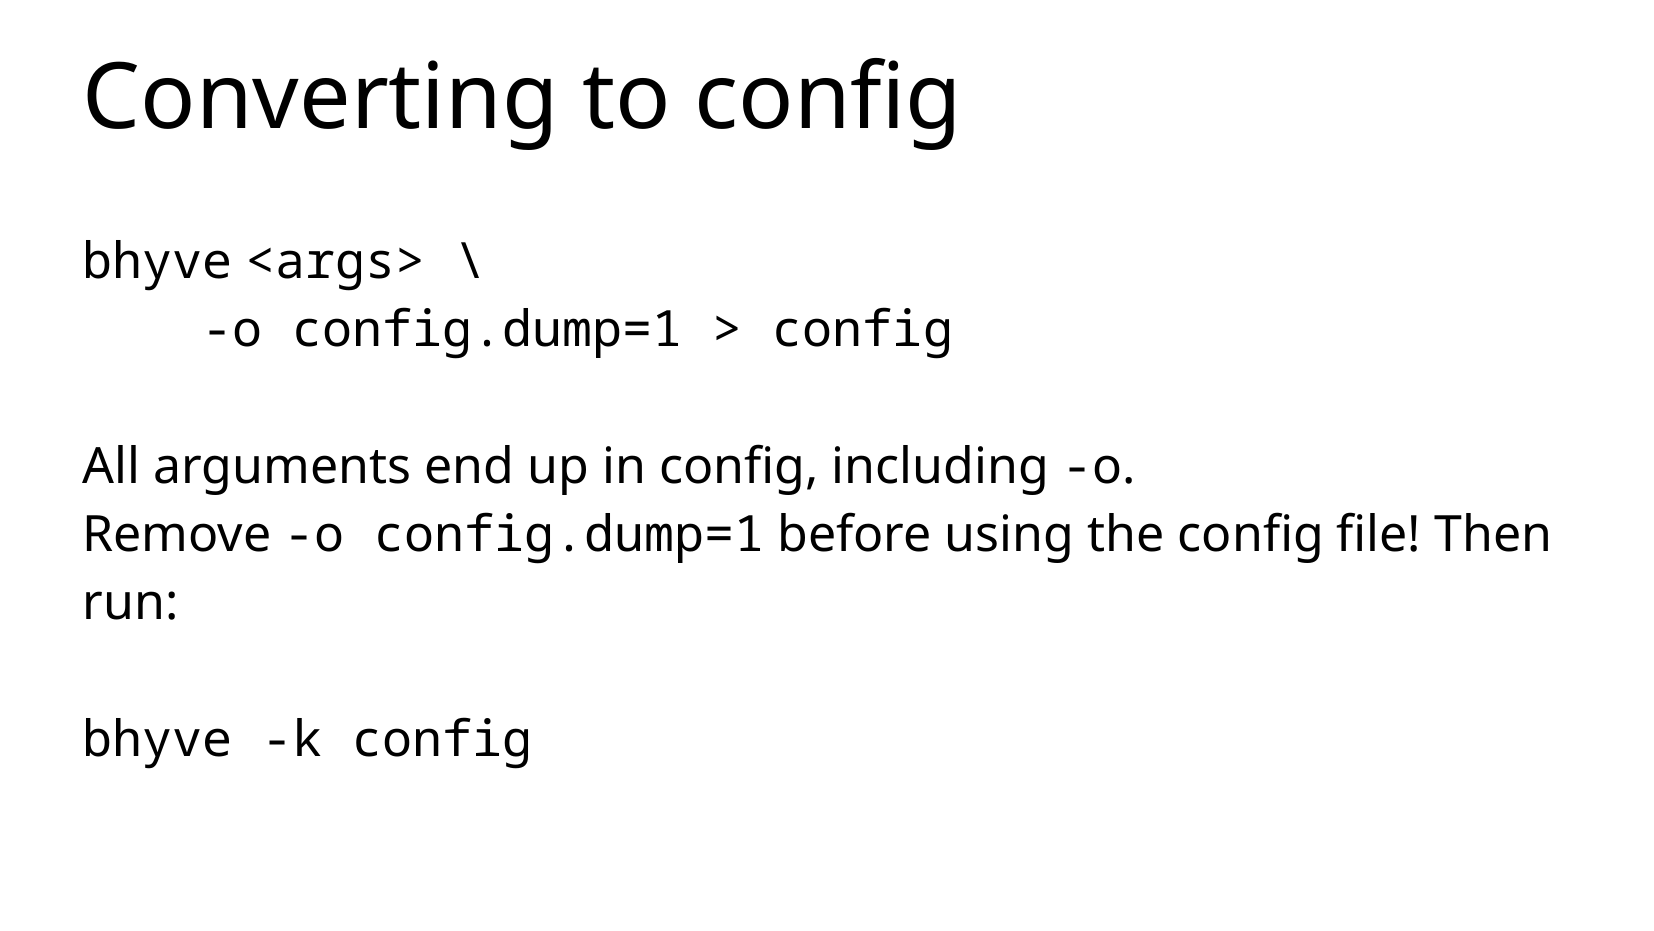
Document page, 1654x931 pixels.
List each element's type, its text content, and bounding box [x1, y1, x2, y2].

title Converting to config [82, 37, 1571, 150]
list bhyve <args> \ -o config.dump=1 > config All arguments end up in config, including -o. Remove -o config.dump=1 before using the config file! Then run: bhyve -k config [82, 224, 1571, 825]
